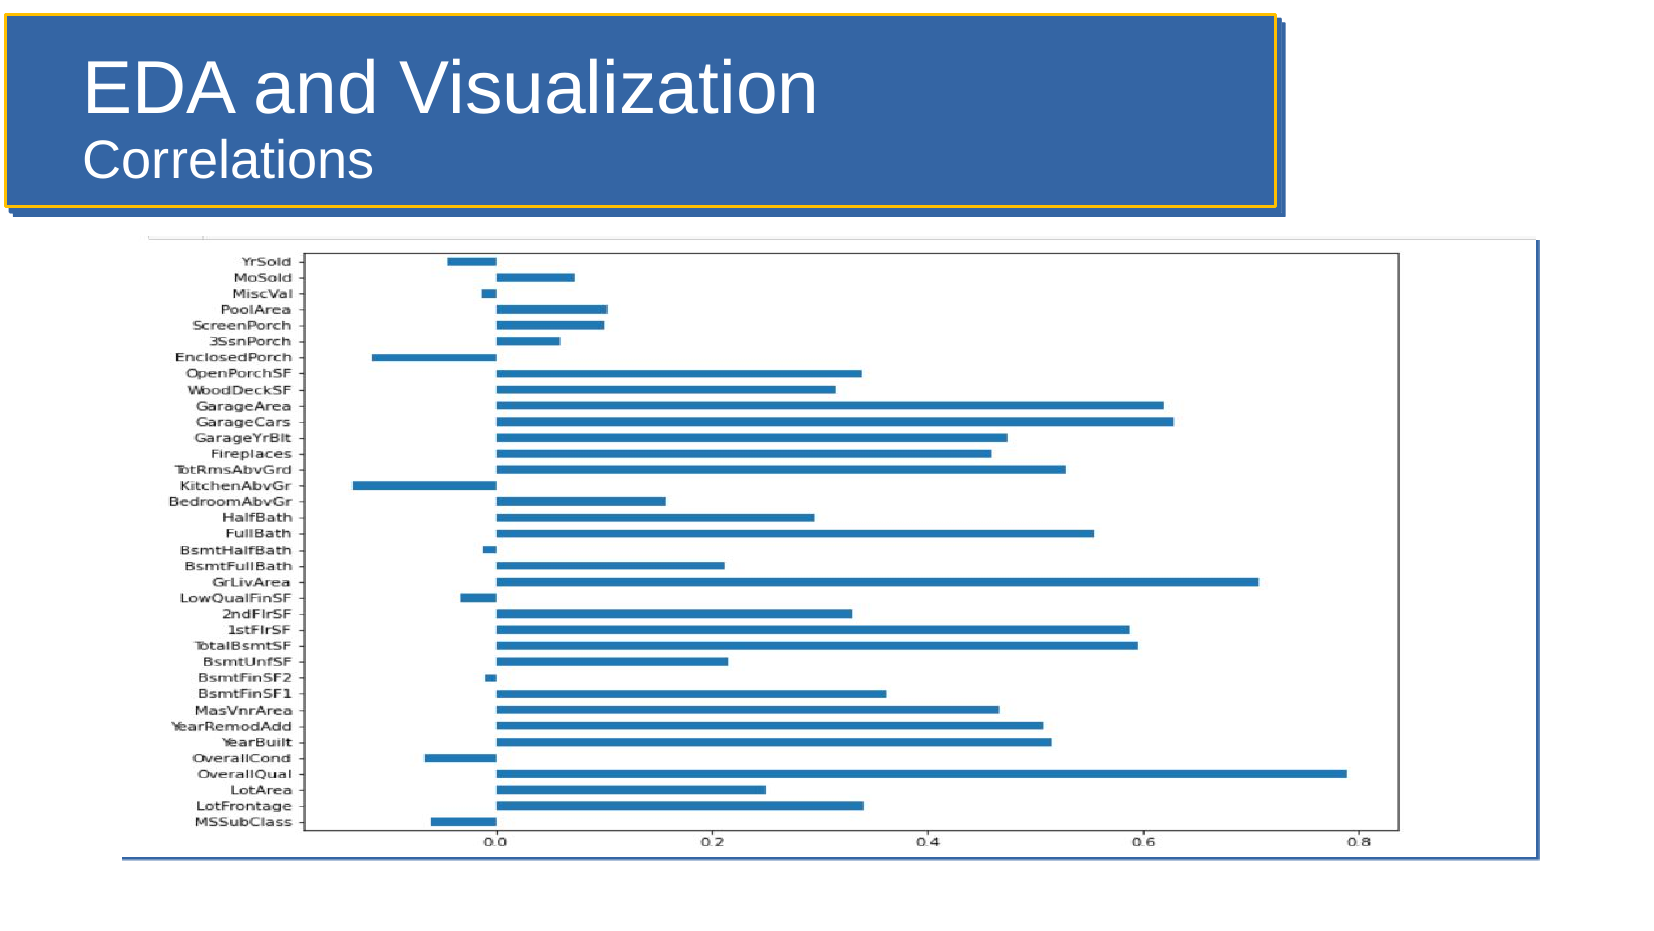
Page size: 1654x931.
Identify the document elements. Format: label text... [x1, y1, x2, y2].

title EDA and Visualization Correlations [82, 44, 1235, 192]
picture [118, 236, 1536, 857]
